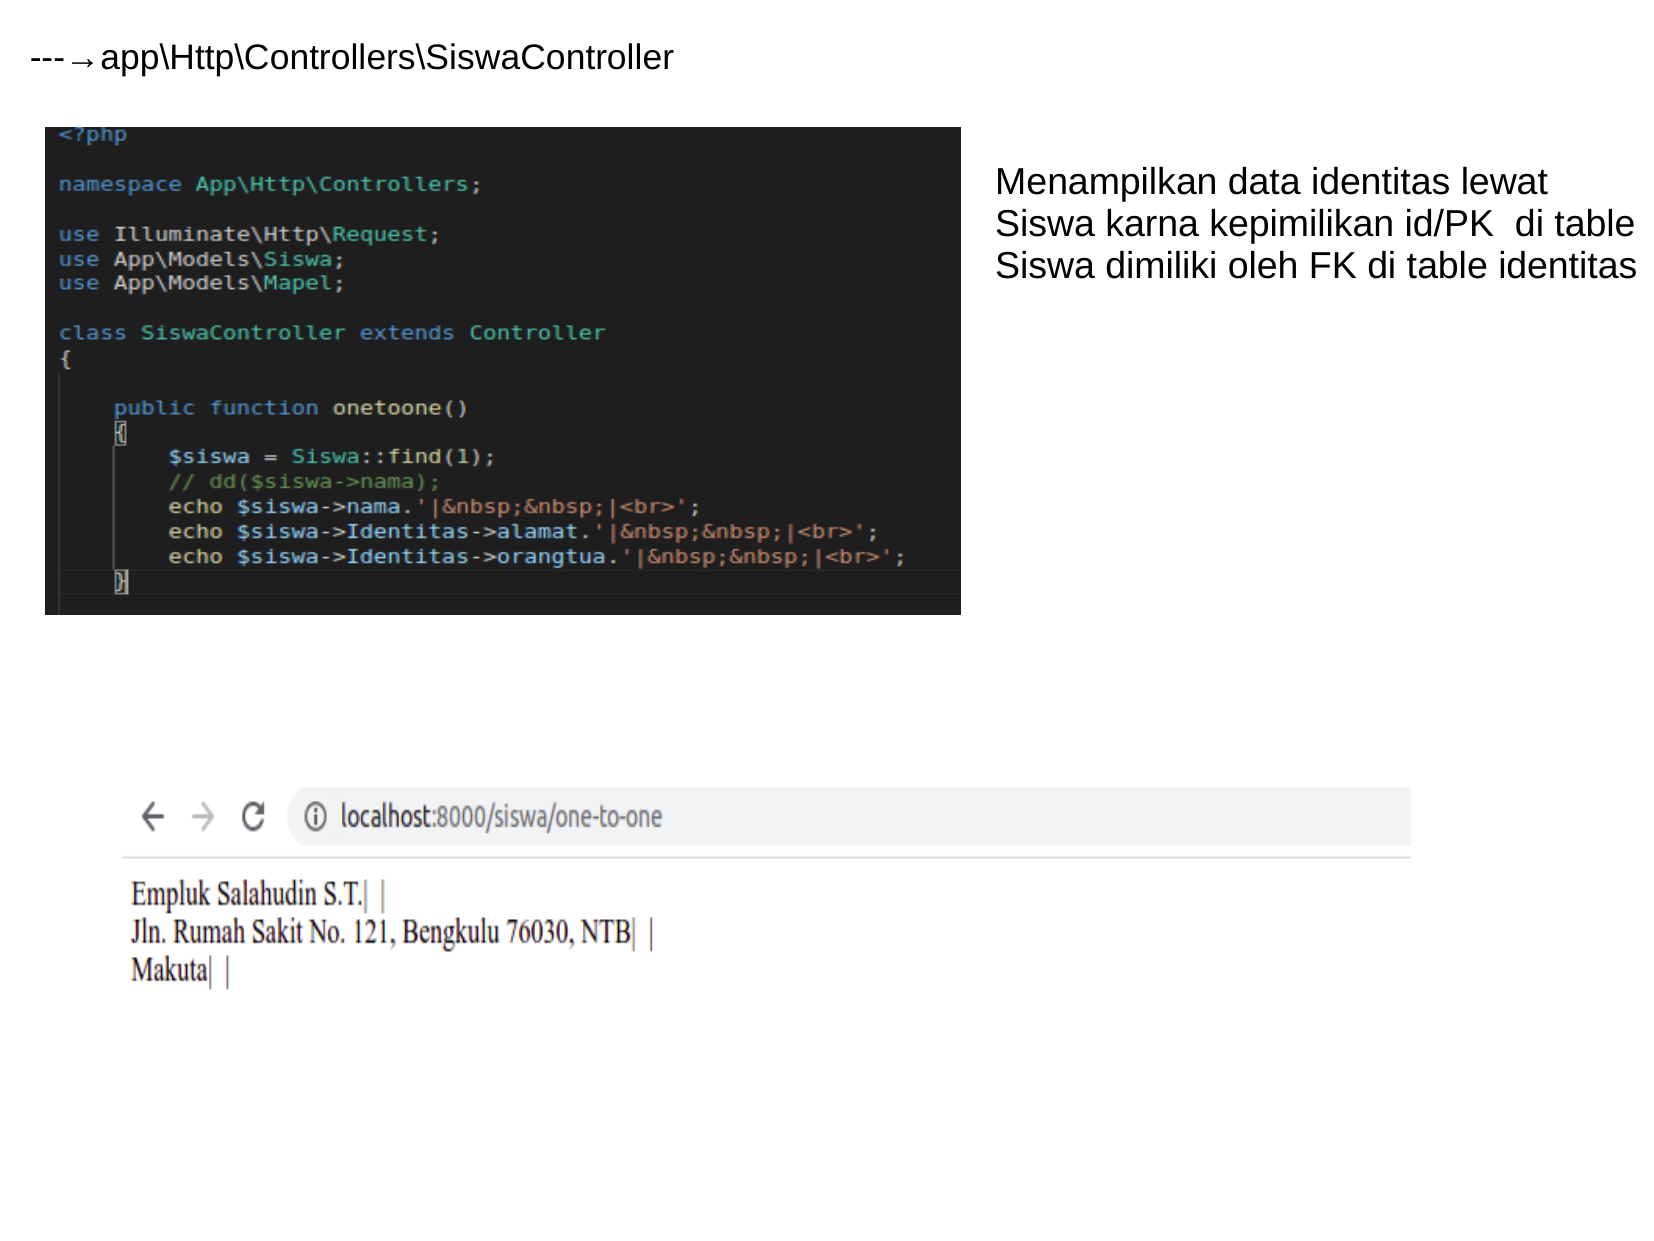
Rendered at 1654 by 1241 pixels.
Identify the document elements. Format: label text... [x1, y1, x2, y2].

picture [45, 127, 961, 616]
text_box Menampilkan data identitas lewat Siswa karna kepimilikan id/PK di table Siswa dimiliki oleh FK di table identitas [980, 153, 1653, 294]
text_box ---→app\Http\Controllers\SiswaController [15, 30, 690, 85]
picture [122, 779, 1411, 1074]
